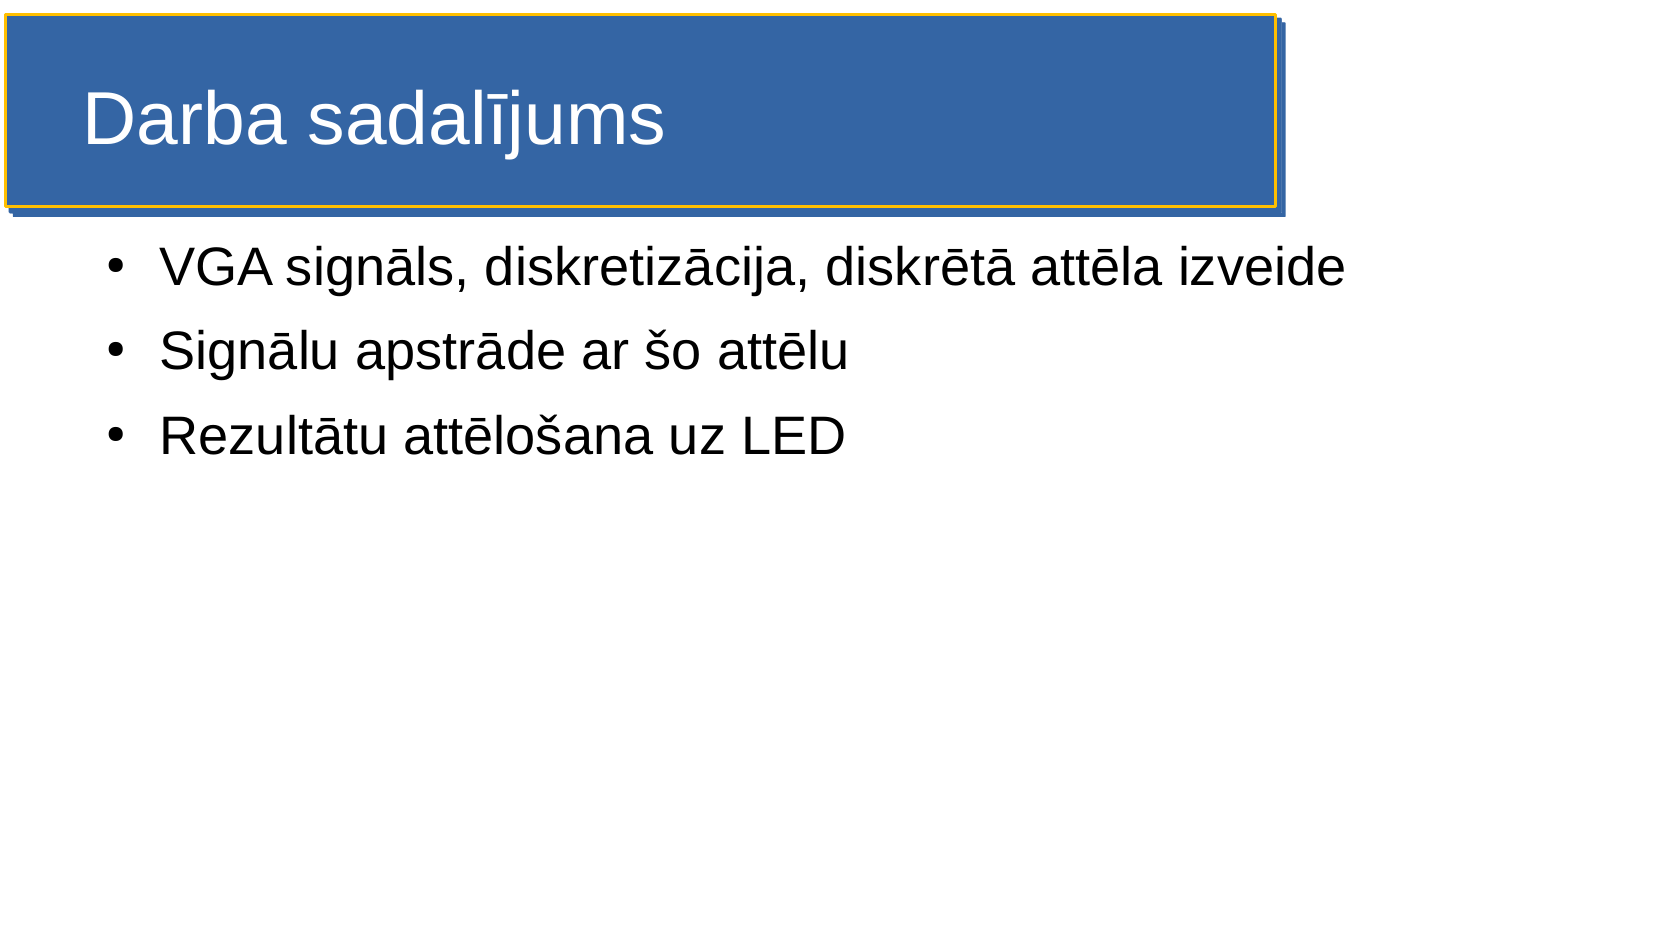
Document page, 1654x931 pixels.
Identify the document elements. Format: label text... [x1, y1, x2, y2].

list VGA signāls, diskretizācija, diskrētā attēla izveide Signālu apstrāde ar šo attēlu Rezultātu attēlošana uz LED [88, 236, 1565, 798]
title Darba sadalījums [82, 44, 1235, 192]
